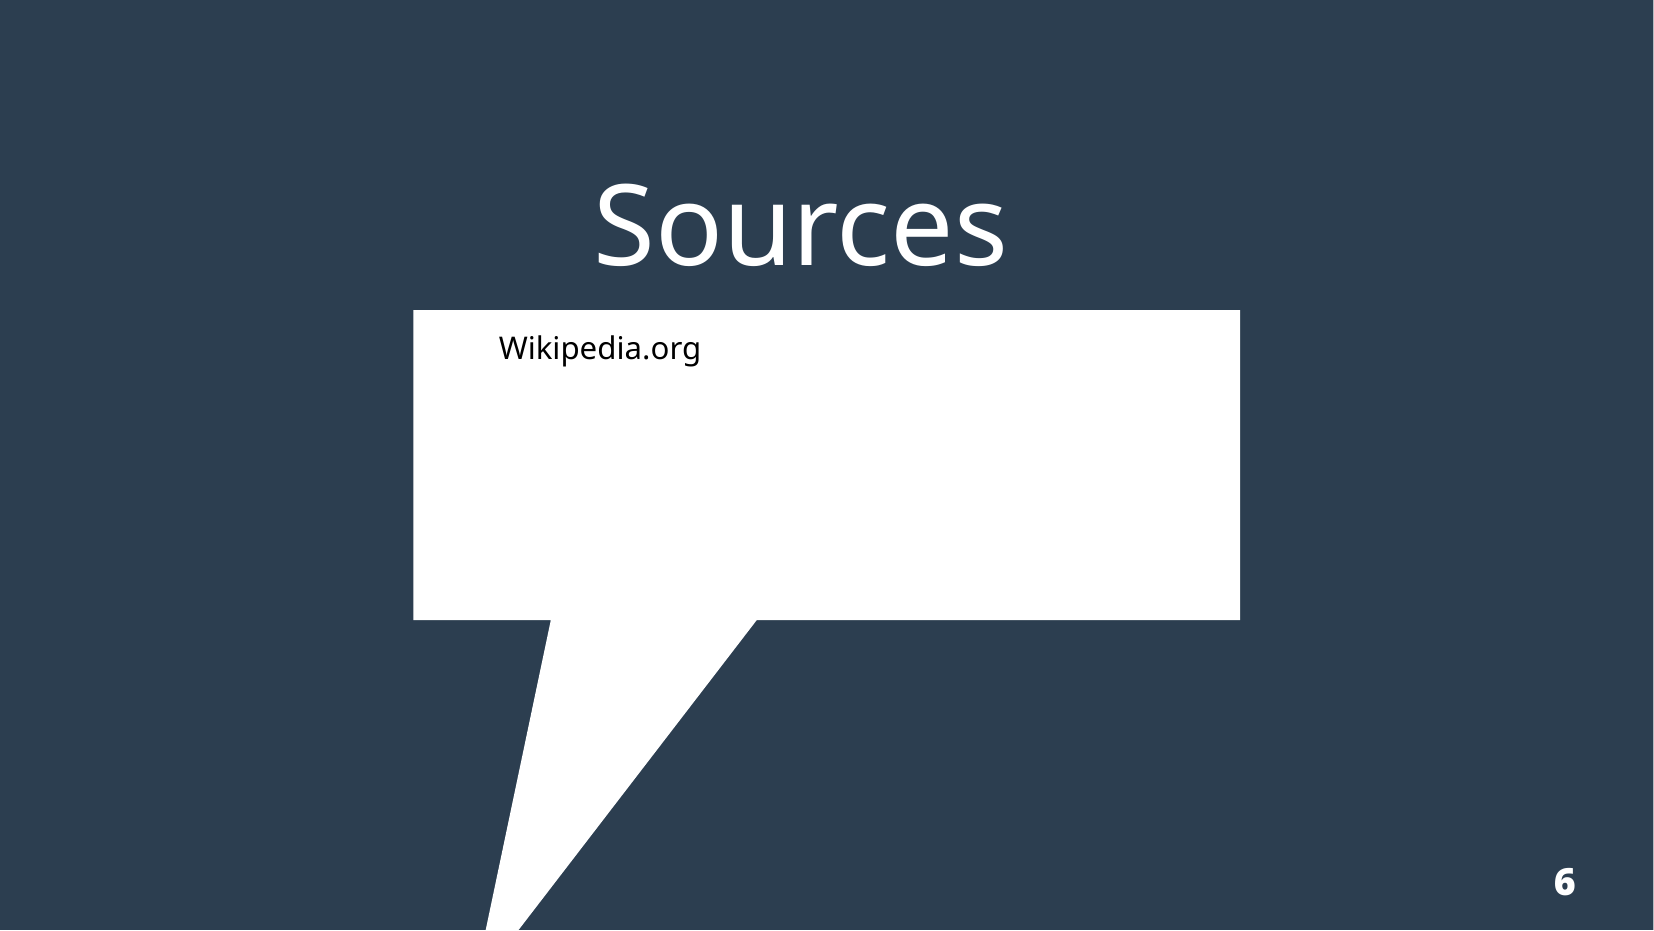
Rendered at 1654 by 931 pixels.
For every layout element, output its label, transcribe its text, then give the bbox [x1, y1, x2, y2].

text_box Sources [578, 137, 1359, 284]
text_box Wikipedia.org [448, 318, 792, 370]
